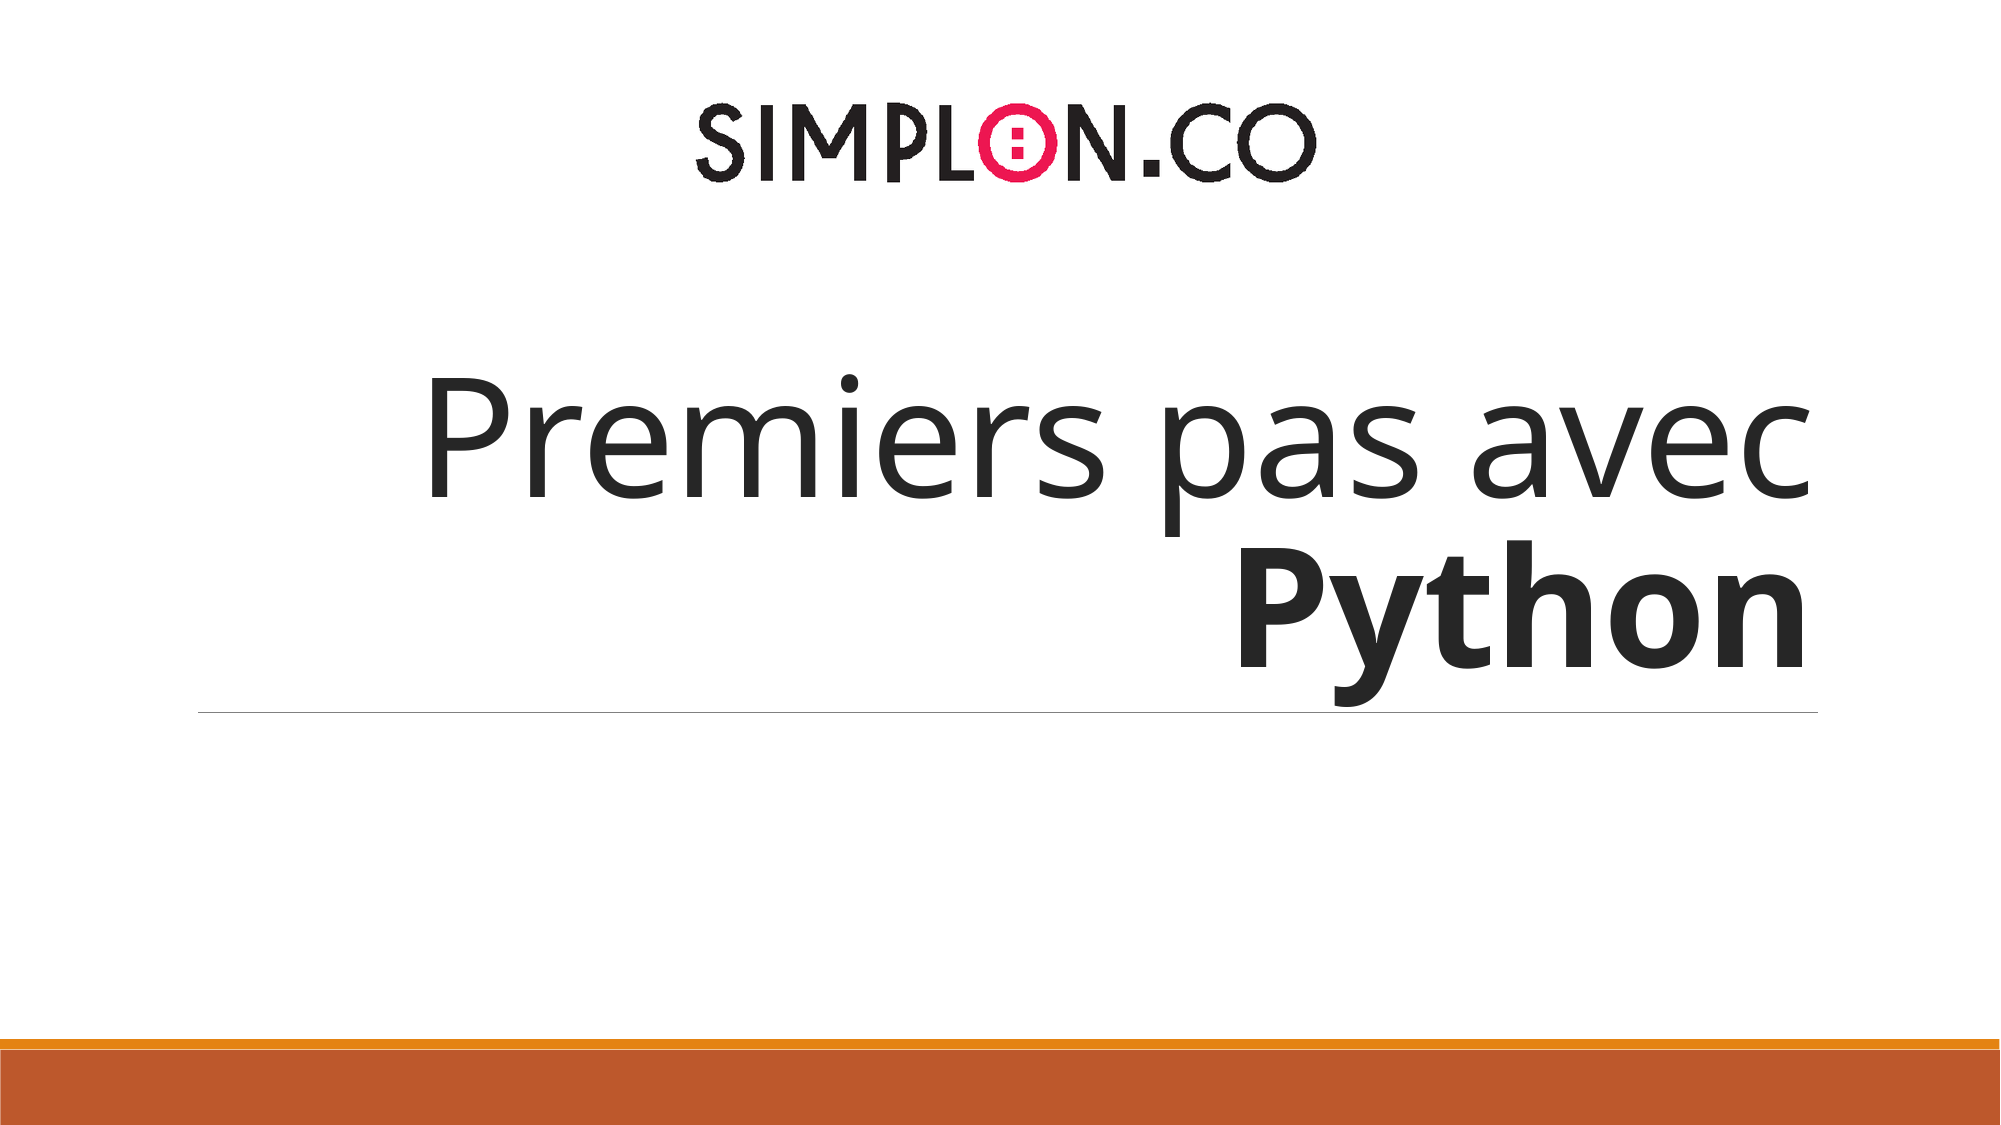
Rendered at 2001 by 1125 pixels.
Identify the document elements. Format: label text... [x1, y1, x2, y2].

title Premiers pas avec Python [180, 124, 1830, 710]
picture [673, 26, 1343, 236]
